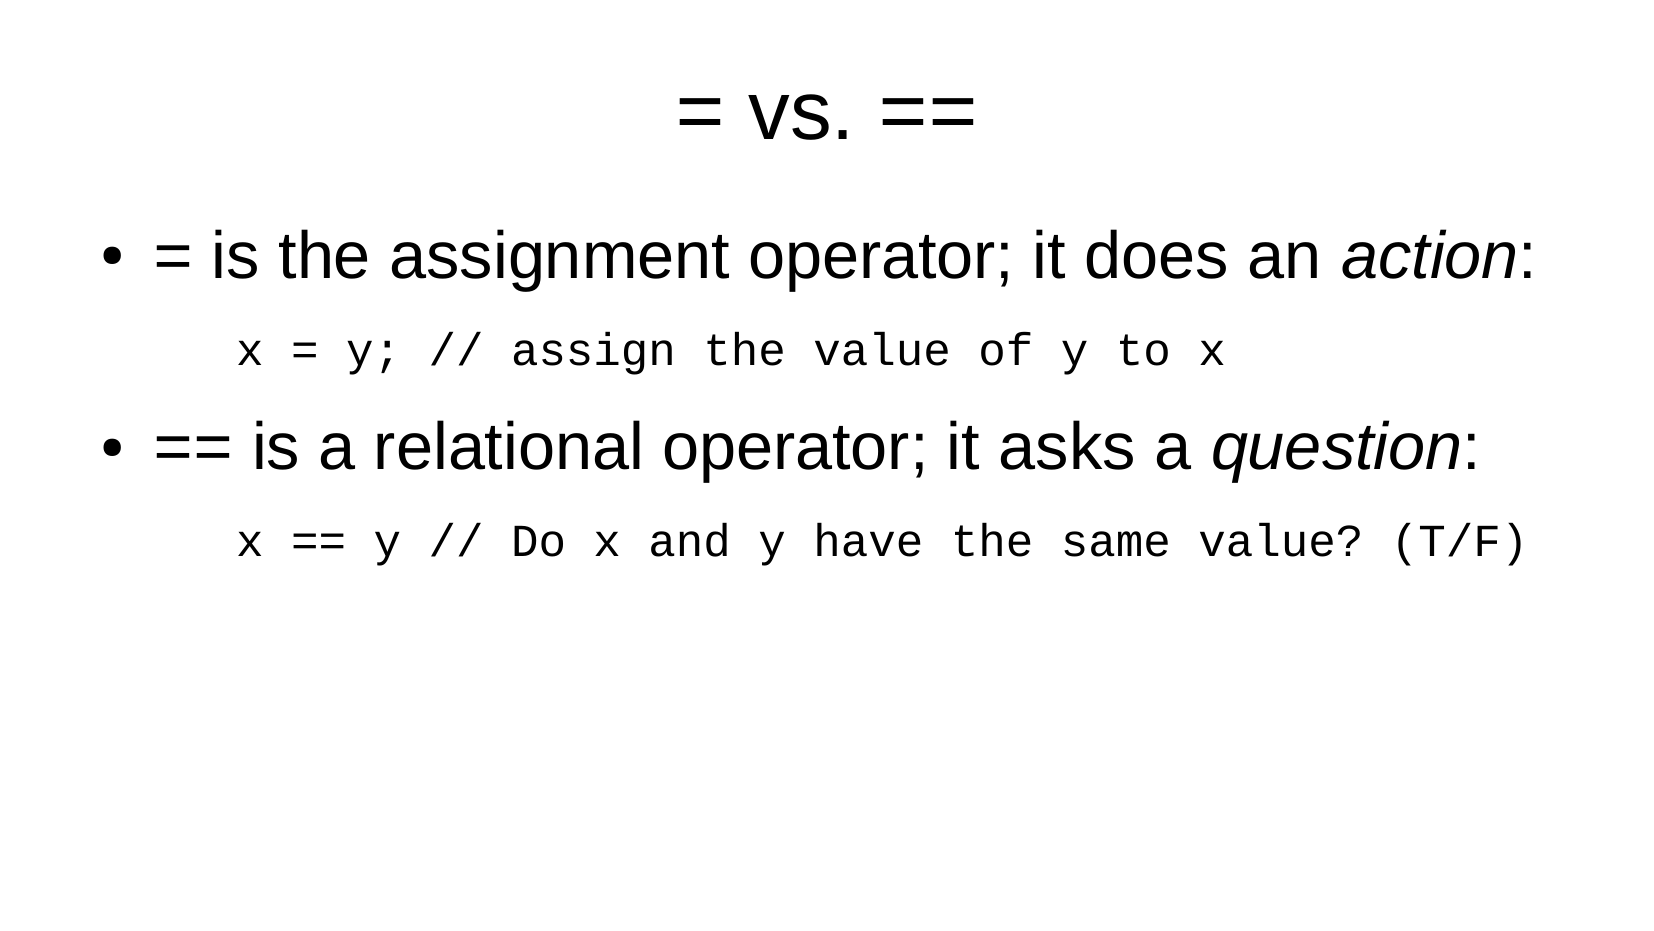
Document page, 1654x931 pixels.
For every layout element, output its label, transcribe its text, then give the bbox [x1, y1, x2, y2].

list = is the assignment operator; it does an action: x = y; // assign the value of y to x == is a relational operator; it asks a question: x == y // Do x and y have the same value? (T/F) [82, 217, 1571, 758]
title = vs. == [82, 37, 1571, 193]
